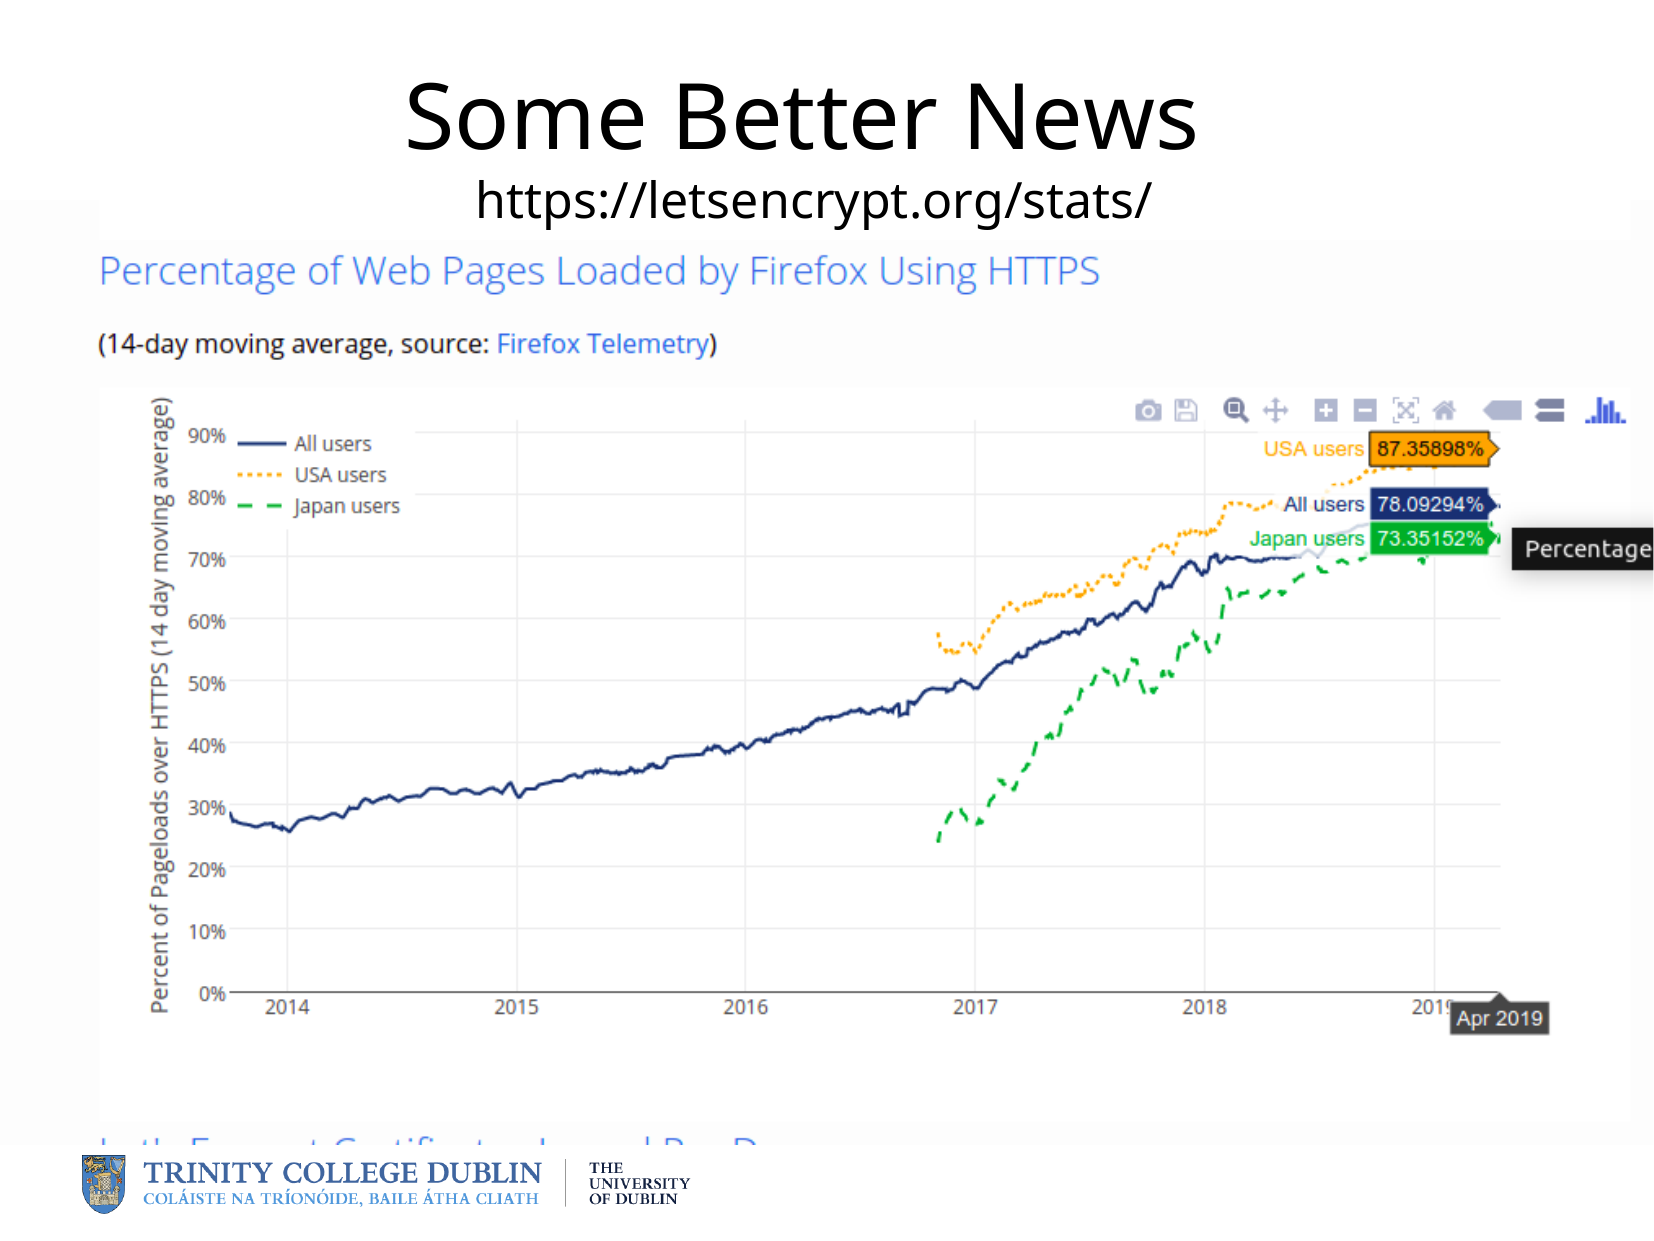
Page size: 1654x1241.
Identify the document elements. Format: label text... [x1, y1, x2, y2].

picture [82, 1155, 694, 1214]
picture [0, 200, 1654, 1145]
text_box Some Better News https://letsencrypt.org/stats/ [111, 39, 1518, 246]
